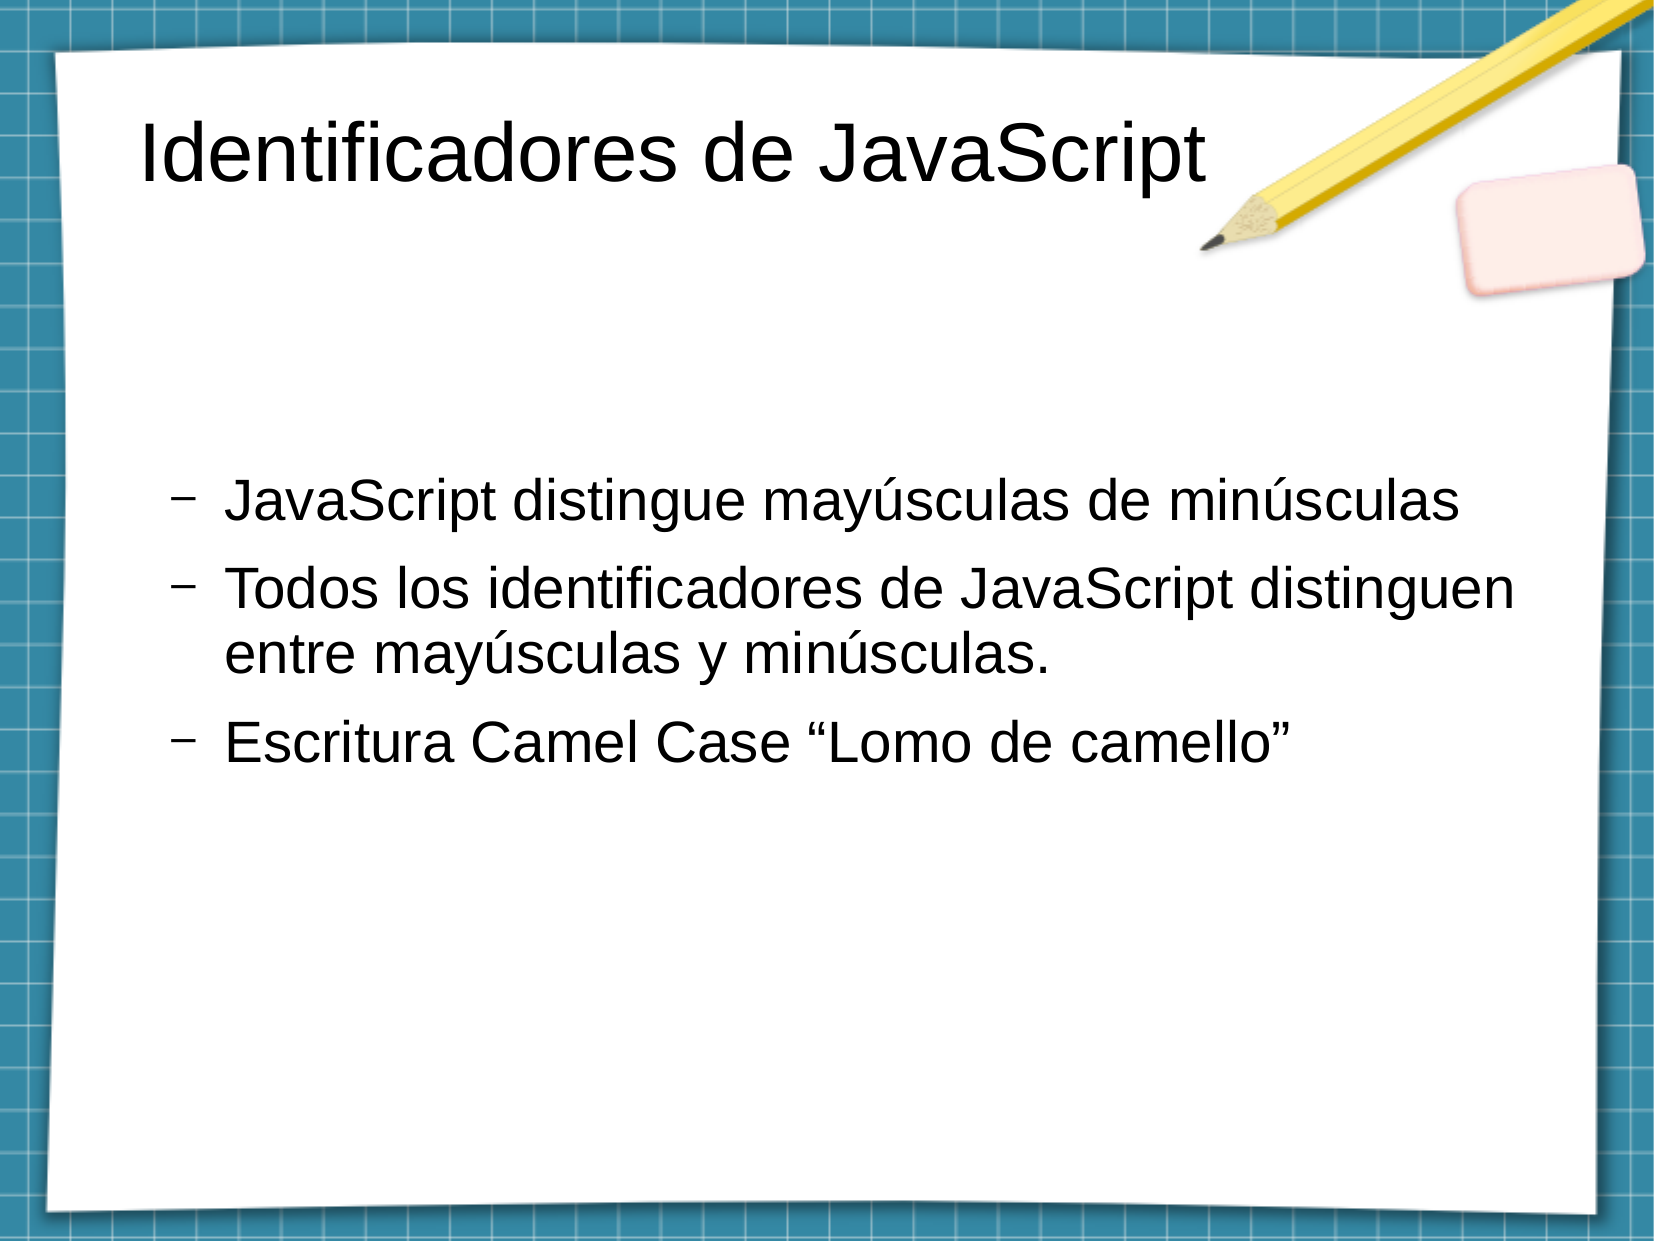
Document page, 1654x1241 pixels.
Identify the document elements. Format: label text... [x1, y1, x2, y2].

title Identificadores de JavaScript [82, 49, 1264, 257]
picture [0, 0, 1654, 1241]
list JavaScript distingue mayúsculas de minúsculas Todos los identificadores de JavaScript distinguen entre mayúsculas y minúsculas. Escritura Camel Case “Lomo de camello” [82, 290, 1571, 1010]
